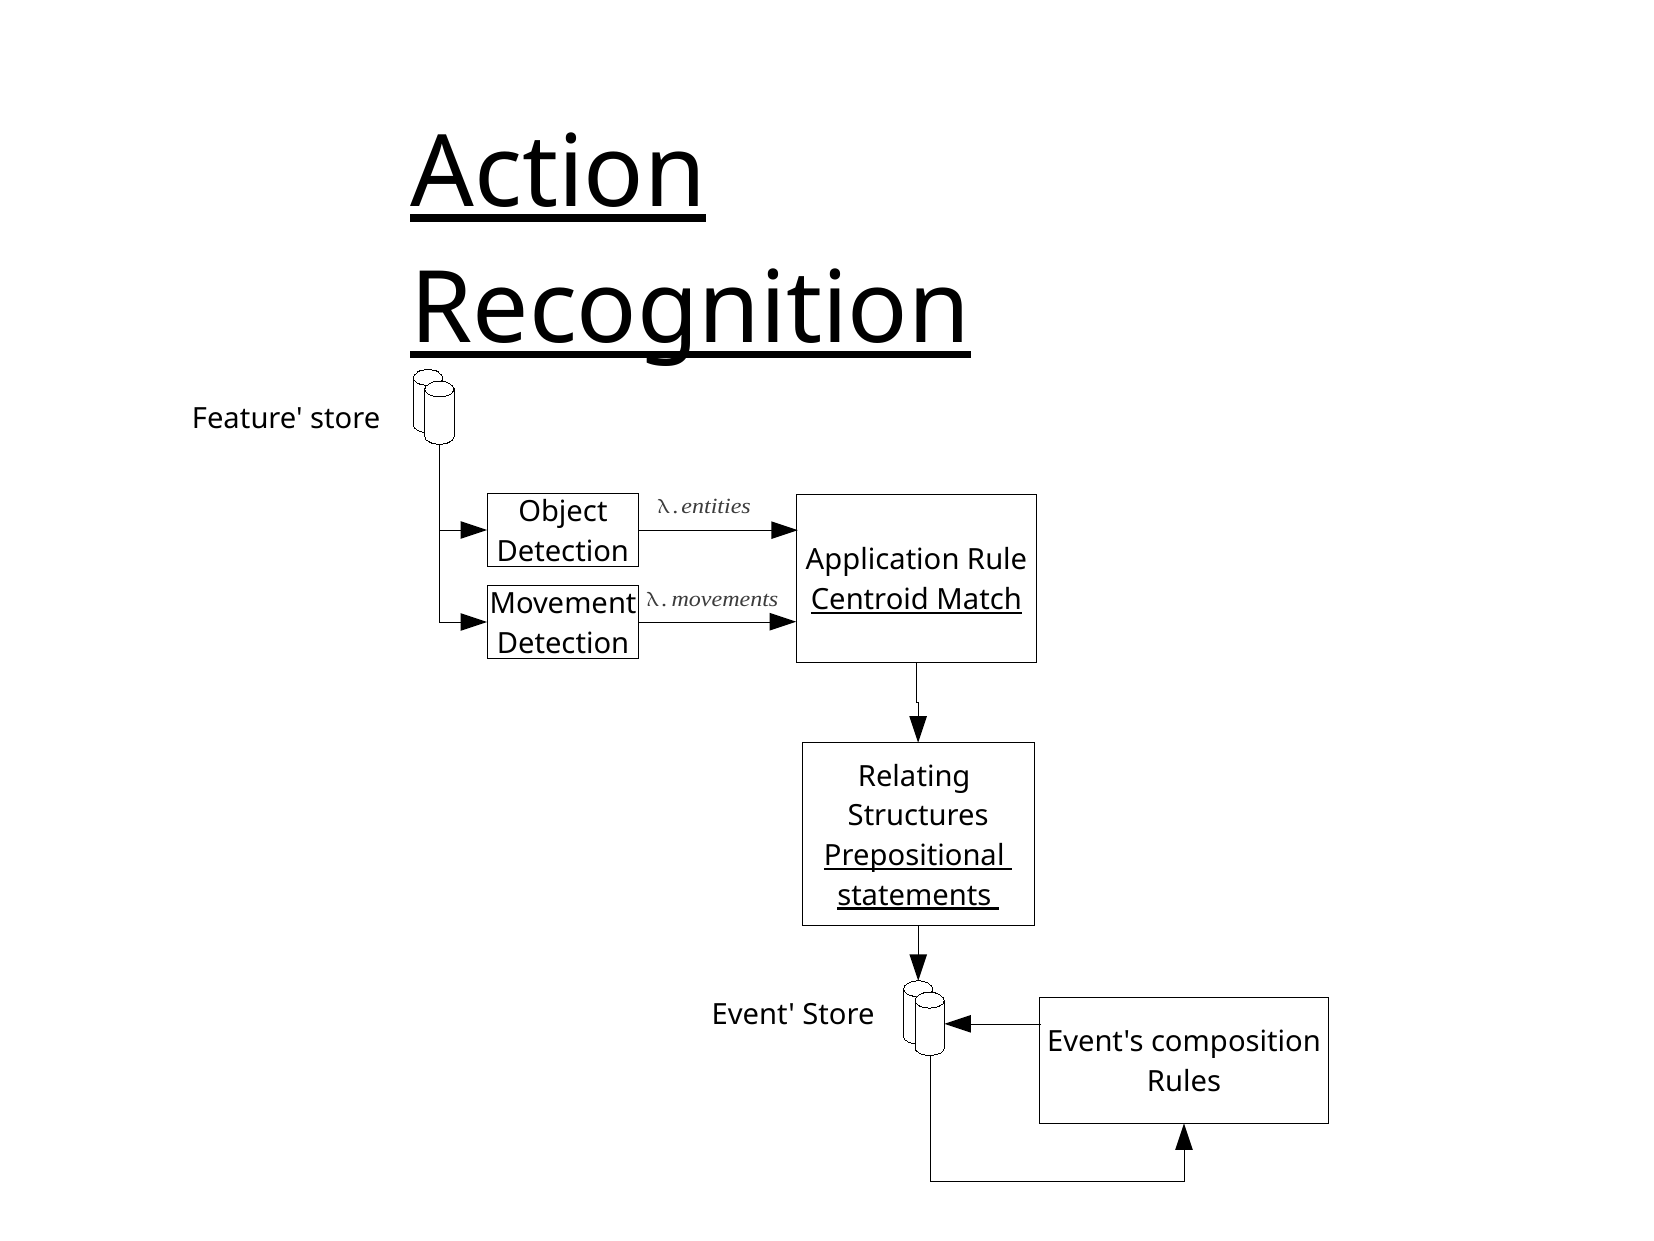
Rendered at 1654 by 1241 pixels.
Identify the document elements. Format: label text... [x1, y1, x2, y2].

text_box Event' Store [696, 985, 896, 1039]
text_box Action Recognition [395, 92, 1270, 228]
text_box Event's composition Rules [1039, 997, 1329, 1124]
text_box Movement Detection [487, 585, 639, 659]
chart [651, 494, 756, 519]
chart [640, 586, 784, 611]
text_box [915, 1001, 945, 1056]
text_box [424, 389, 455, 445]
text_box Relating Structures Prepositional statements [802, 742, 1035, 926]
text_box Feature' store [177, 390, 402, 443]
text_box Object Detection [487, 493, 639, 567]
text_box Application Rule Centroid Match [796, 494, 1037, 663]
